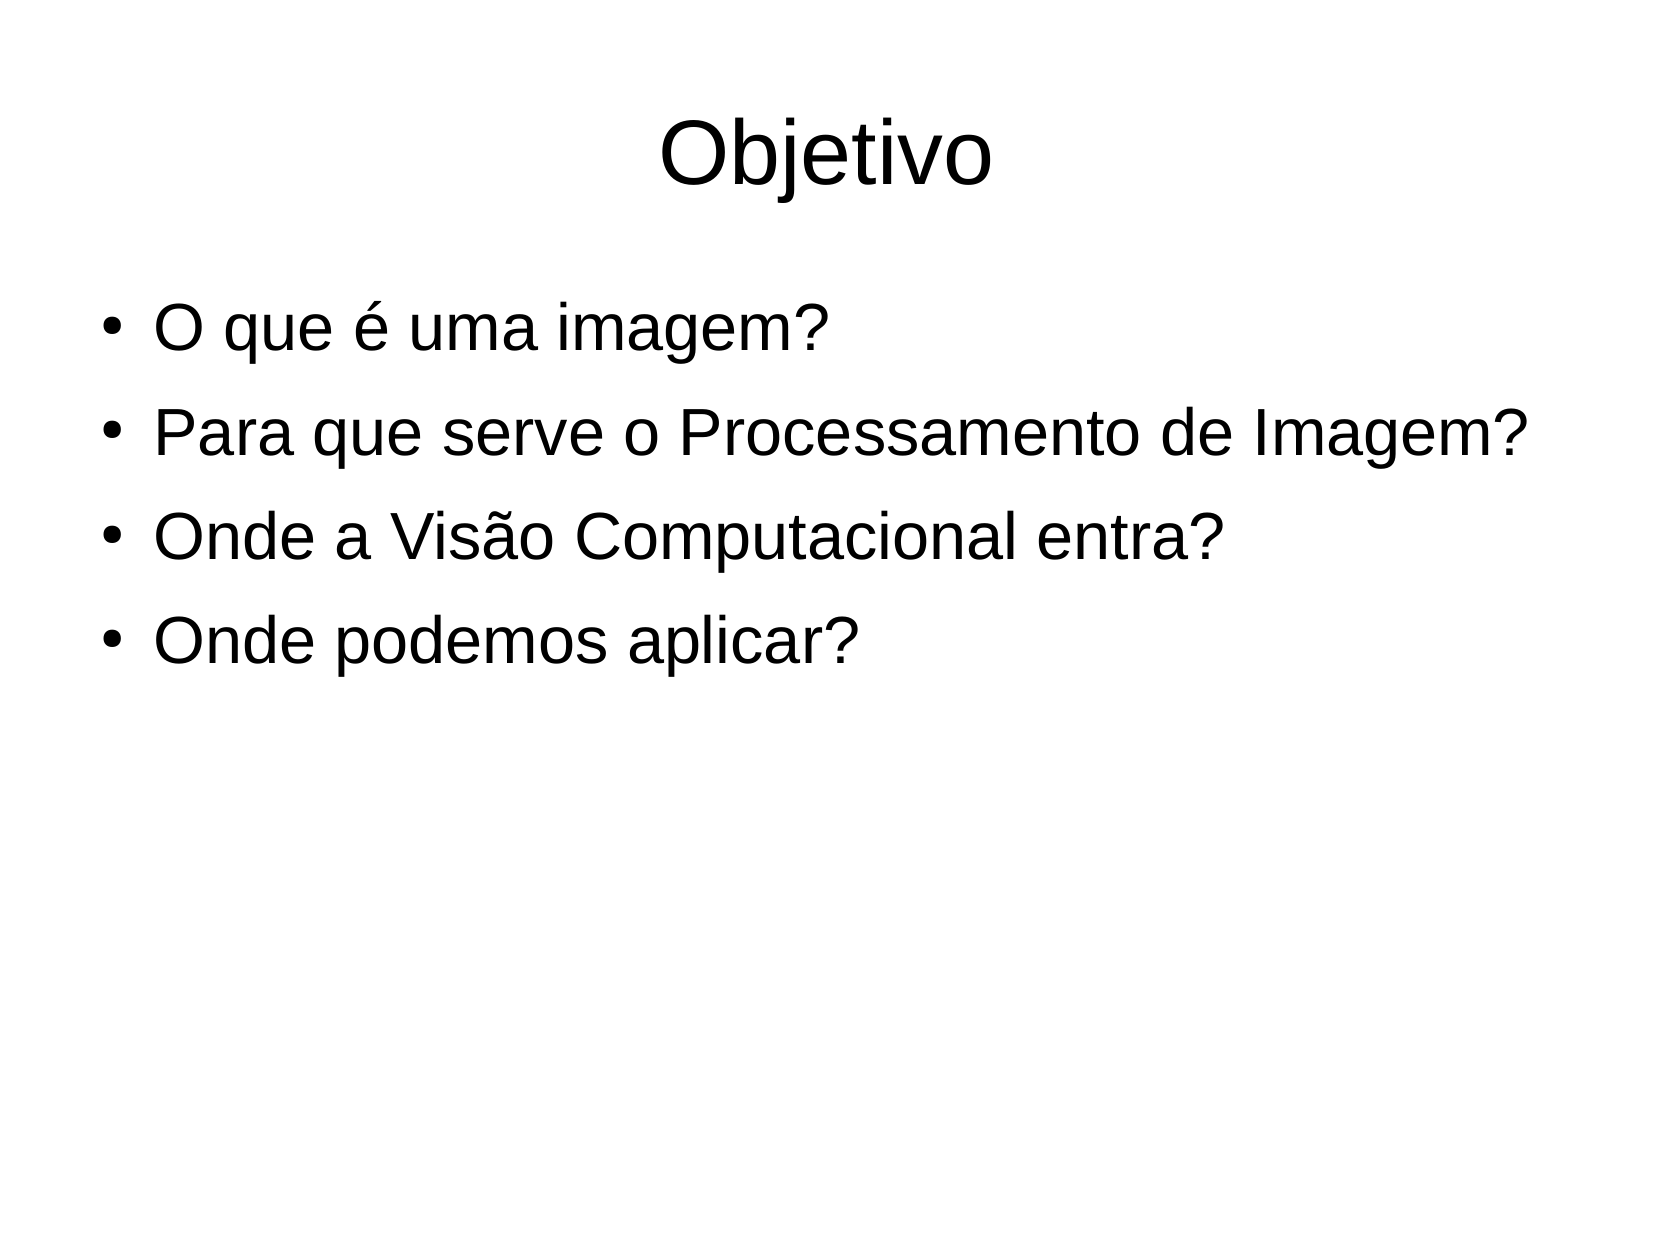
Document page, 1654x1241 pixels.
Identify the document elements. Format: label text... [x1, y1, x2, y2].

list O que é uma imagem? Para que serve o Processamento de Imagem? Onde a Visão Computacional entra? Onde podemos aplicar? [82, 290, 1571, 1010]
title Objetivo [82, 49, 1571, 257]
